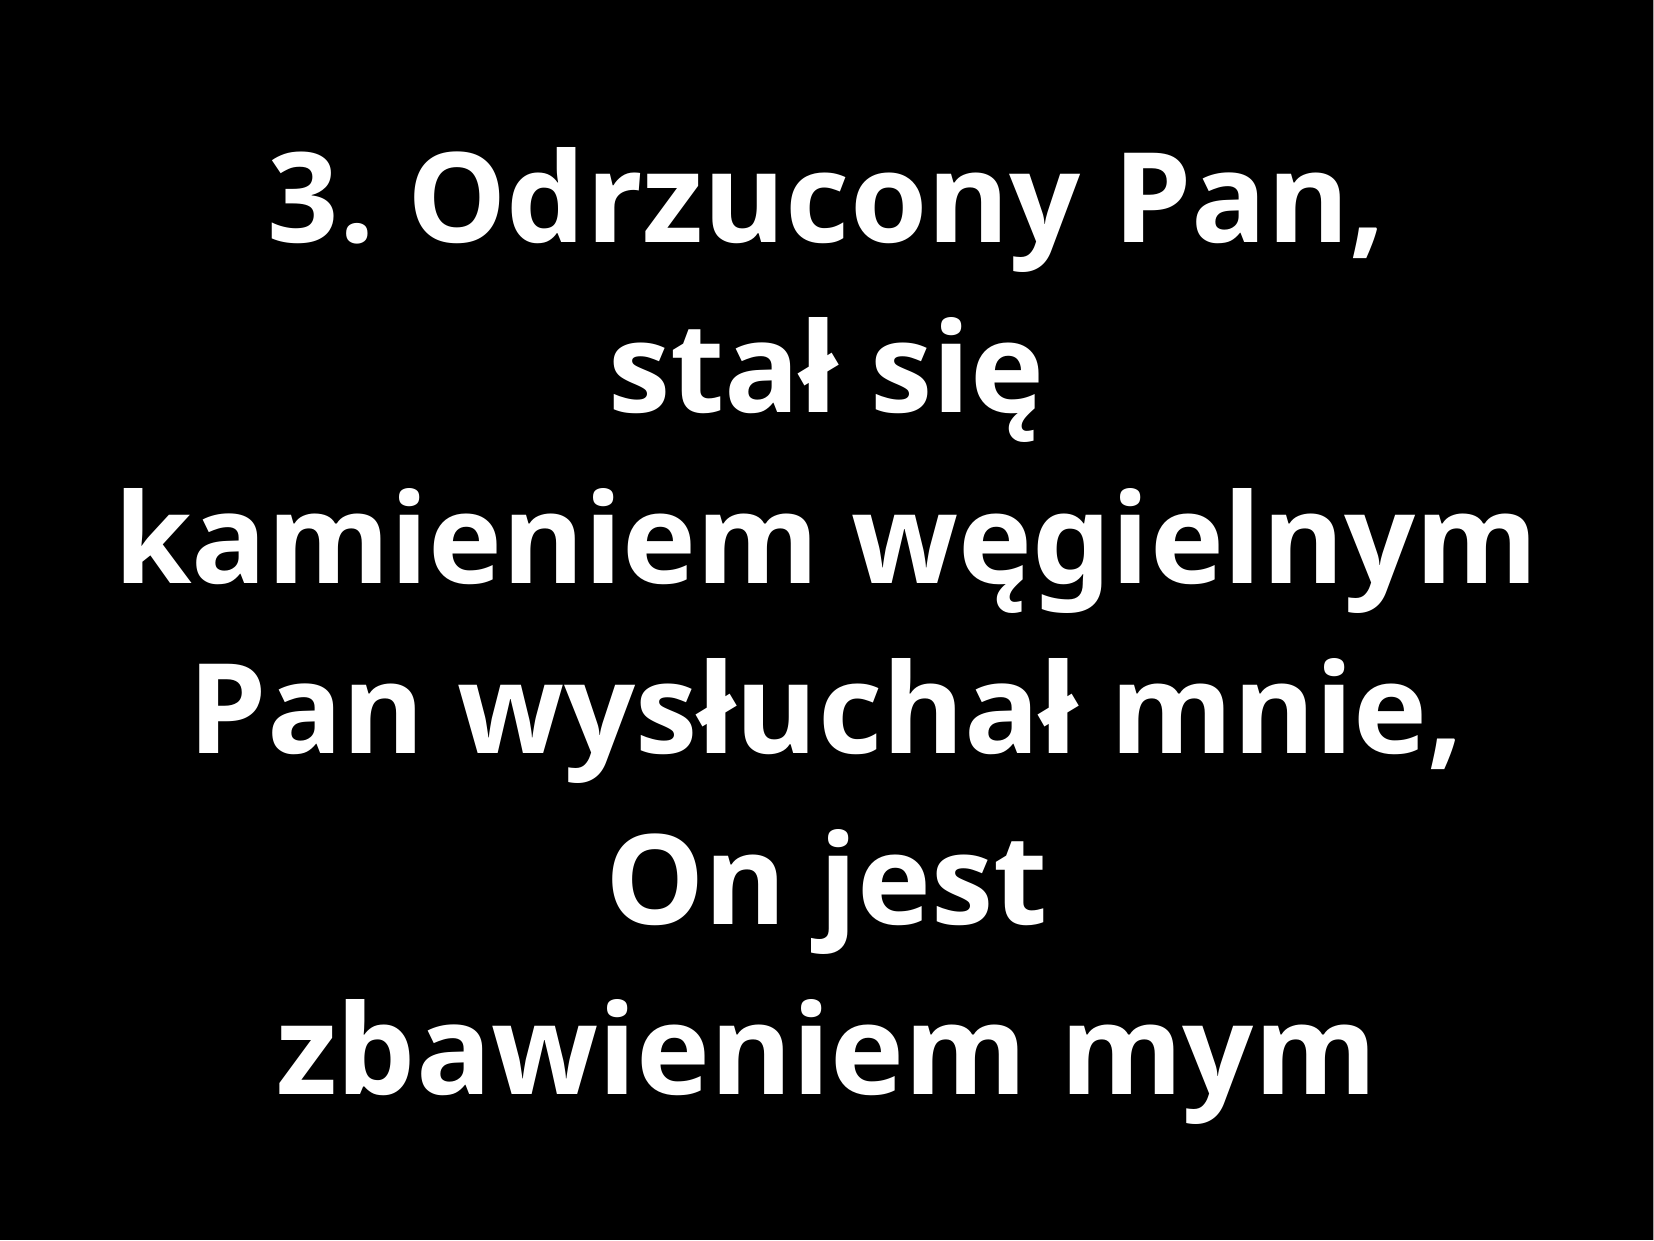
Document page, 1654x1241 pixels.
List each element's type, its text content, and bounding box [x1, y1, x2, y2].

title 3. Odrzucony Pan, stał się kamieniem węgielnym Pan wysłuchał mnie, On jest zbawieniem mym [0, 0, 1654, 1241]
